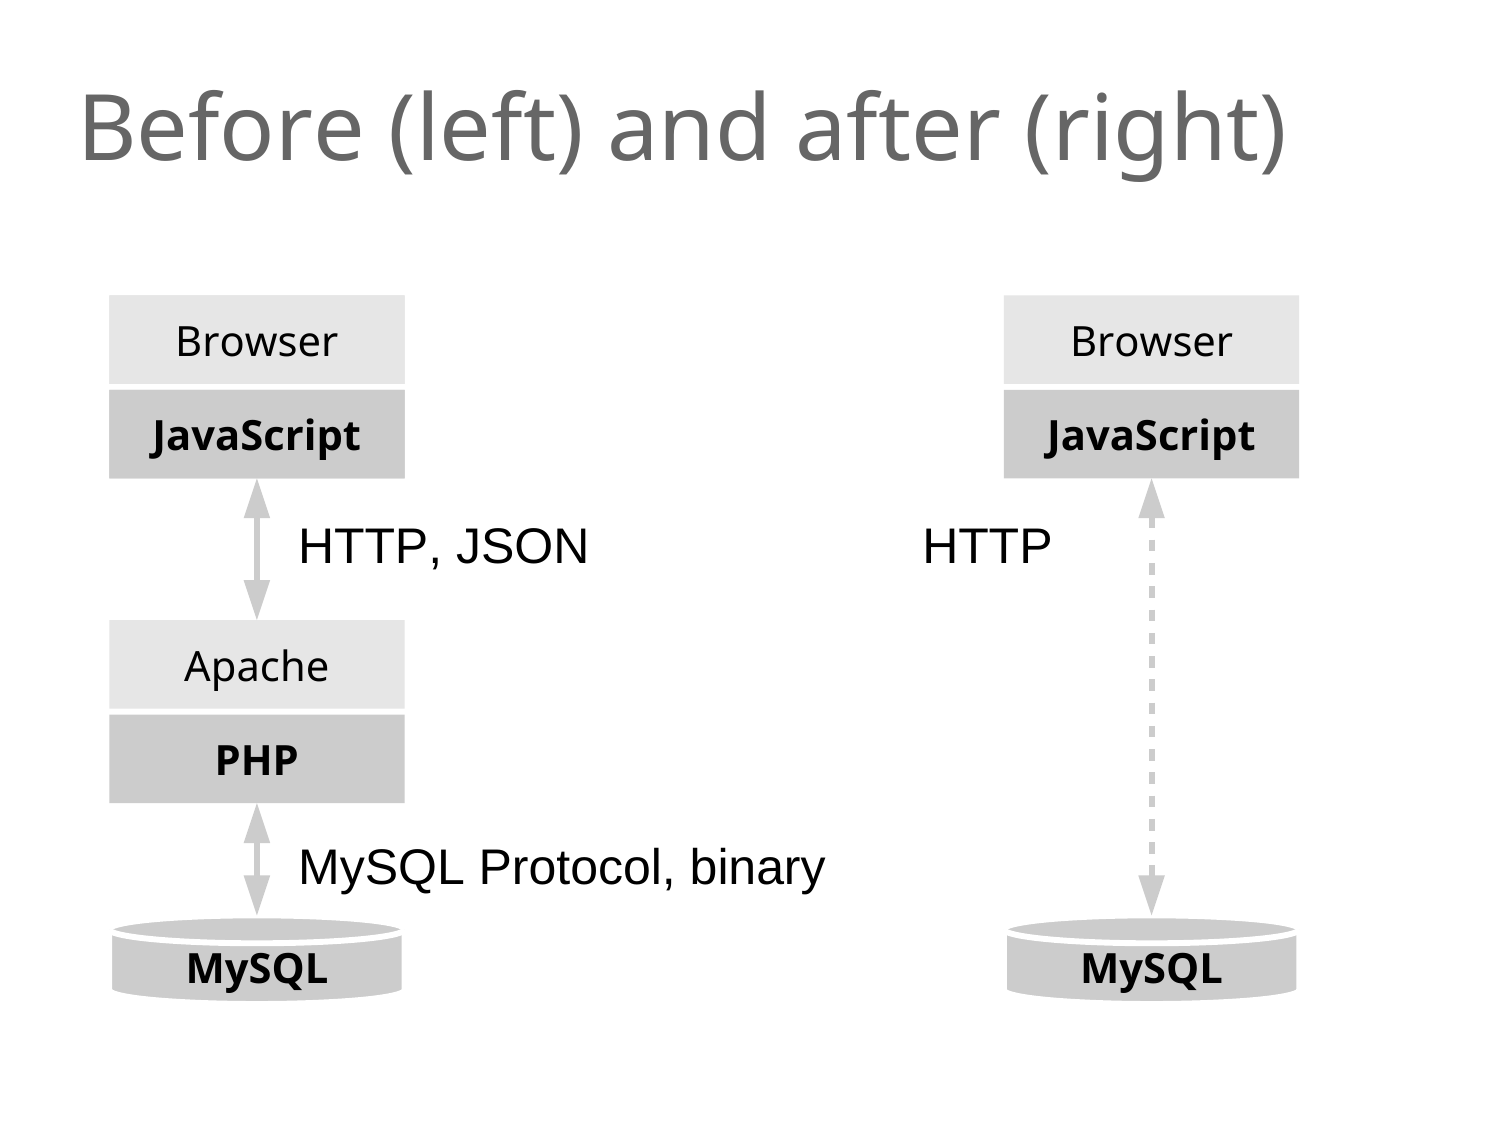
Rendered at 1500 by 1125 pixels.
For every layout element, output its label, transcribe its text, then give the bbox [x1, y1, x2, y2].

text_box PHP [109, 714, 405, 804]
text_box MySQL Protocol, binary [283, 826, 939, 902]
text_box Browser [109, 295, 405, 384]
text_box JavaScript [1003, 389, 1300, 479]
text_box Browser [1003, 295, 1300, 384]
title Before (left) and after (right) [62, 0, 1438, 251]
text_box MySQL [1003, 915, 1300, 1004]
text_box JavaScript [109, 389, 405, 479]
text_box HTTP, JSON [283, 505, 638, 581]
text_box HTTP [907, 505, 1068, 581]
text_box MySQL [109, 915, 405, 1004]
text_box Apache [109, 620, 405, 709]
